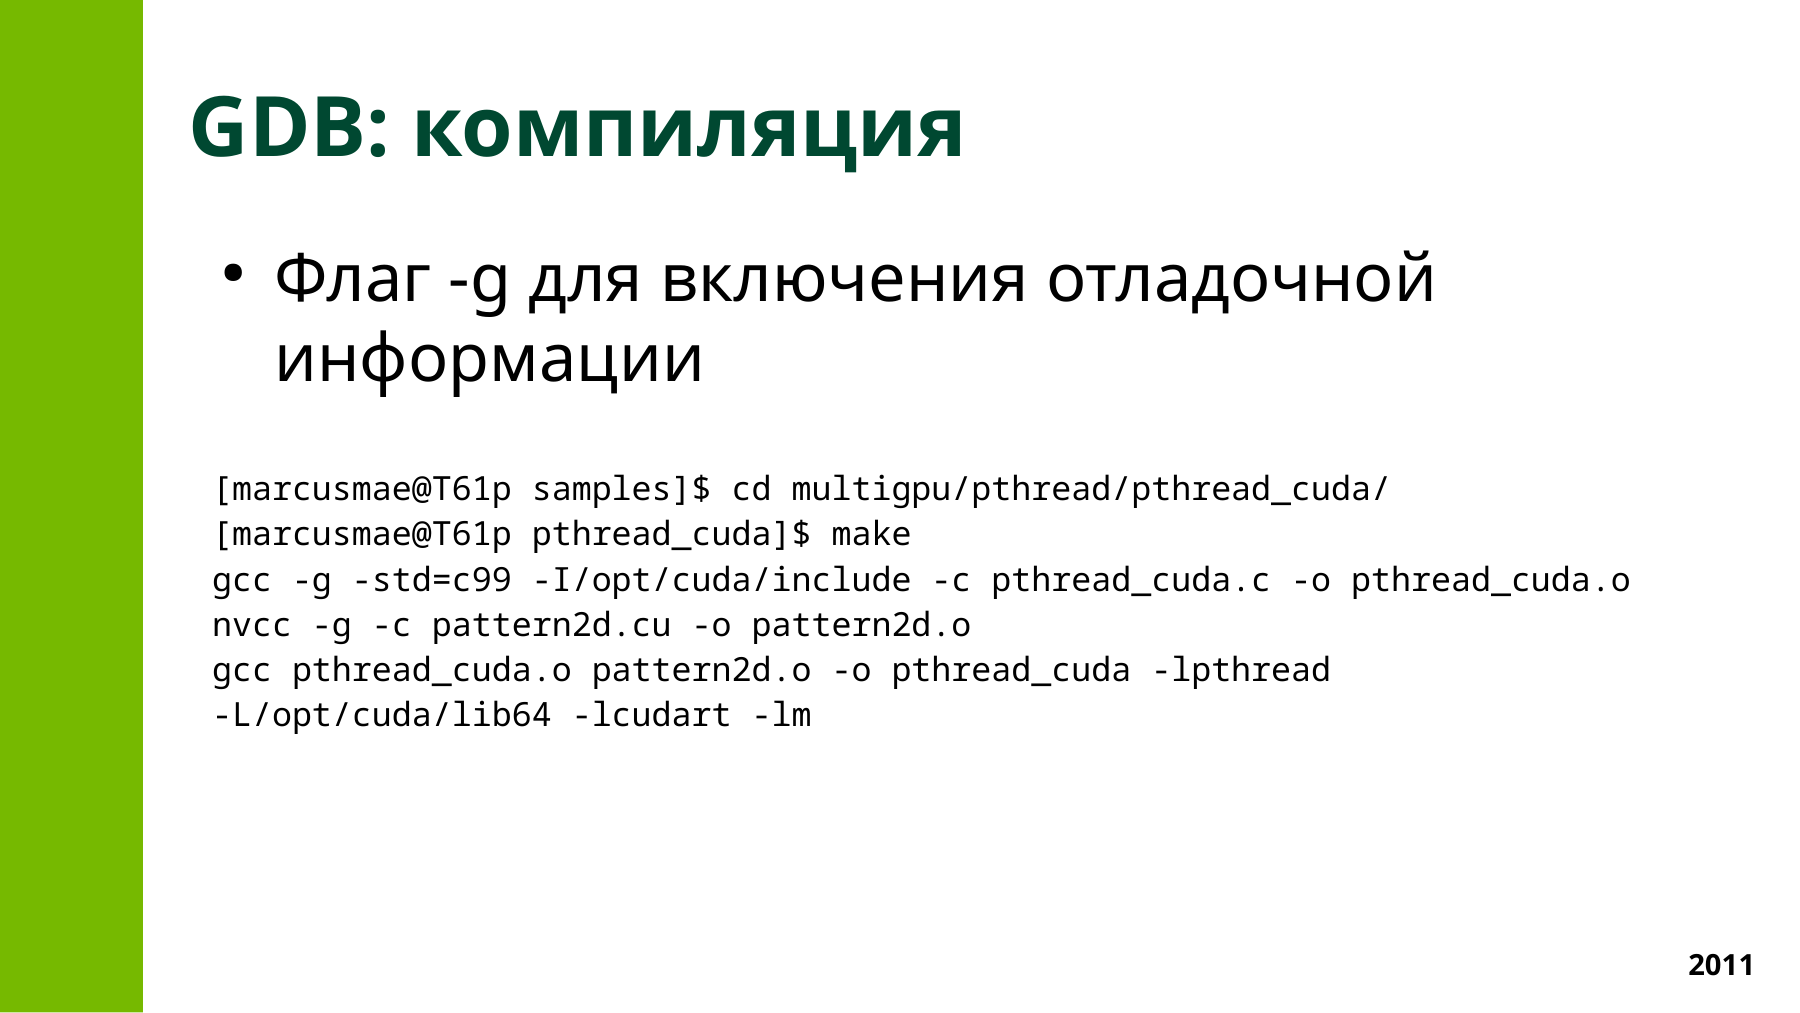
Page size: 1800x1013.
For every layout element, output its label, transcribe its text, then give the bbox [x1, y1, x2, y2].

text_box [marcusmae@T61p samples]$ cd multigpu/pthread/pthread_cuda/ [marcusmae@T61p pthread_cuda]$ make gcc -g -std=c99 -I/opt/cuda/include -c pthread_cuda.c -o pthread_cuda.o nvcc -g -c pattern2d.cu -o pattern2d.o gcc pthread_cuda.o pattern2d.o -o pthread_cuda -lpthread -L/opt/cuda/lib64 -lcudart -lm [197, 457, 1681, 890]
title GDB: компиляция [188, 40, 1733, 211]
list Флаг -g для включения отладочной информации [188, 227, 1733, 976]
